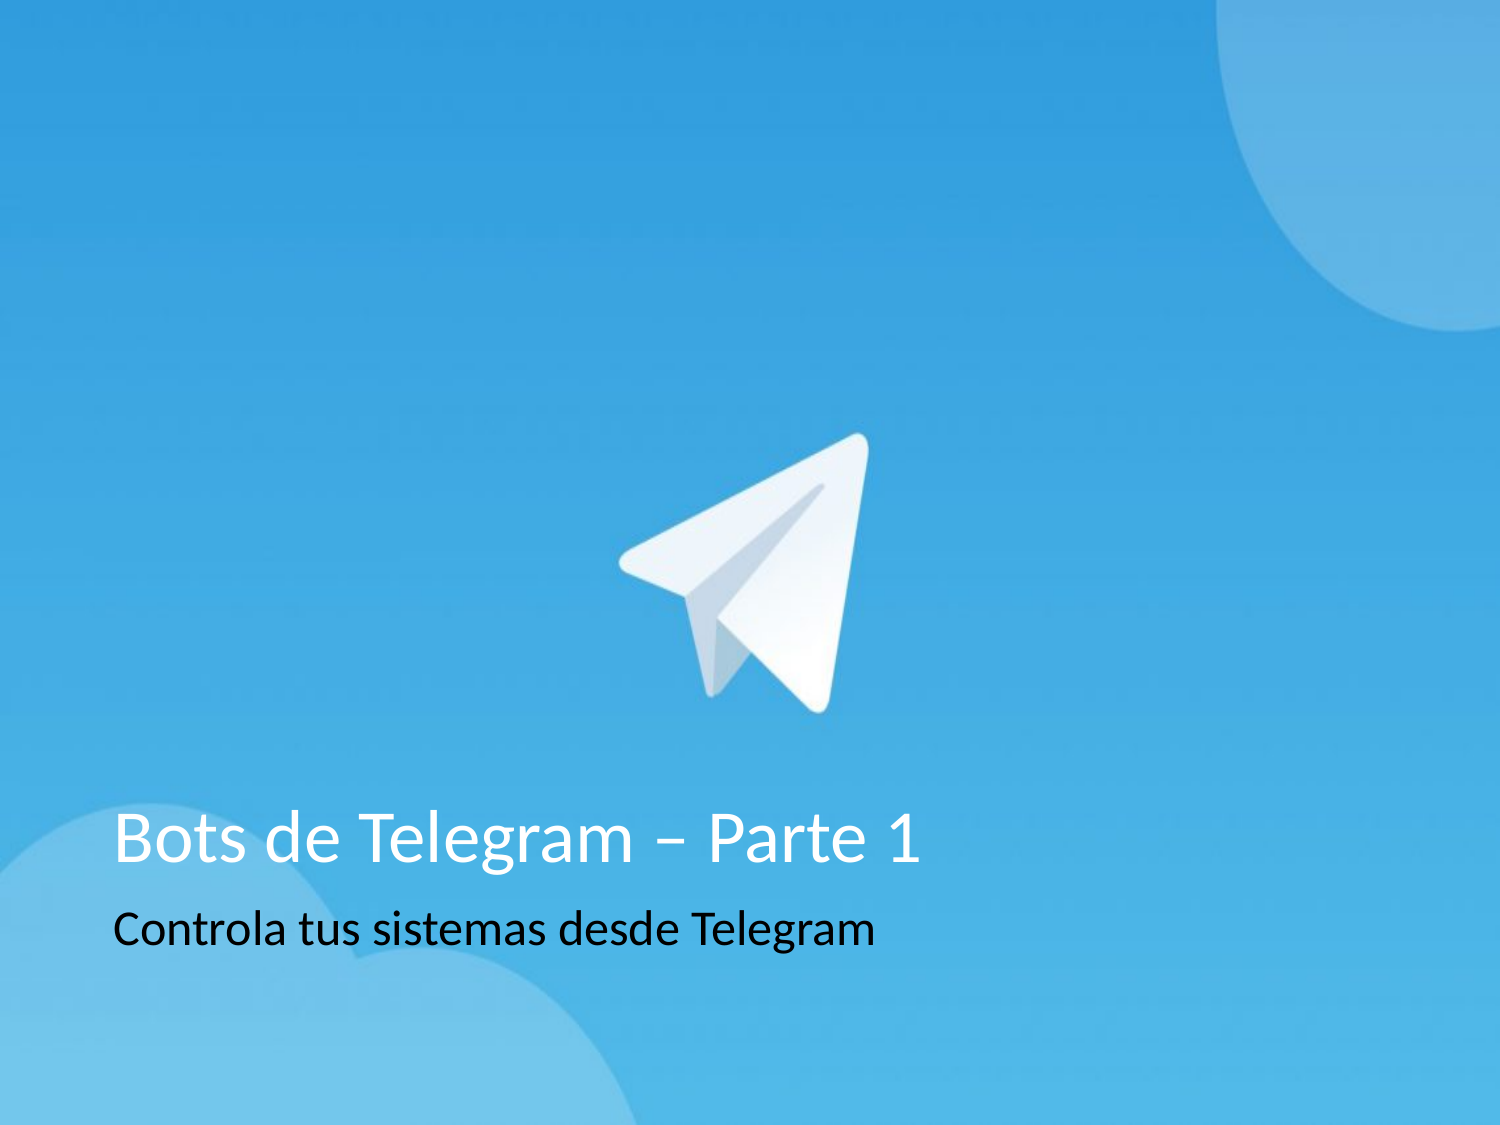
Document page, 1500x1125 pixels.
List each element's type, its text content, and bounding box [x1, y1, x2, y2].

text_box Controla tus sistemas desde Telegram [98, 888, 1301, 964]
picture [0, 0, 1500, 1125]
text_box Bots de Telegram – Parte 1 [98, 707, 1301, 888]
